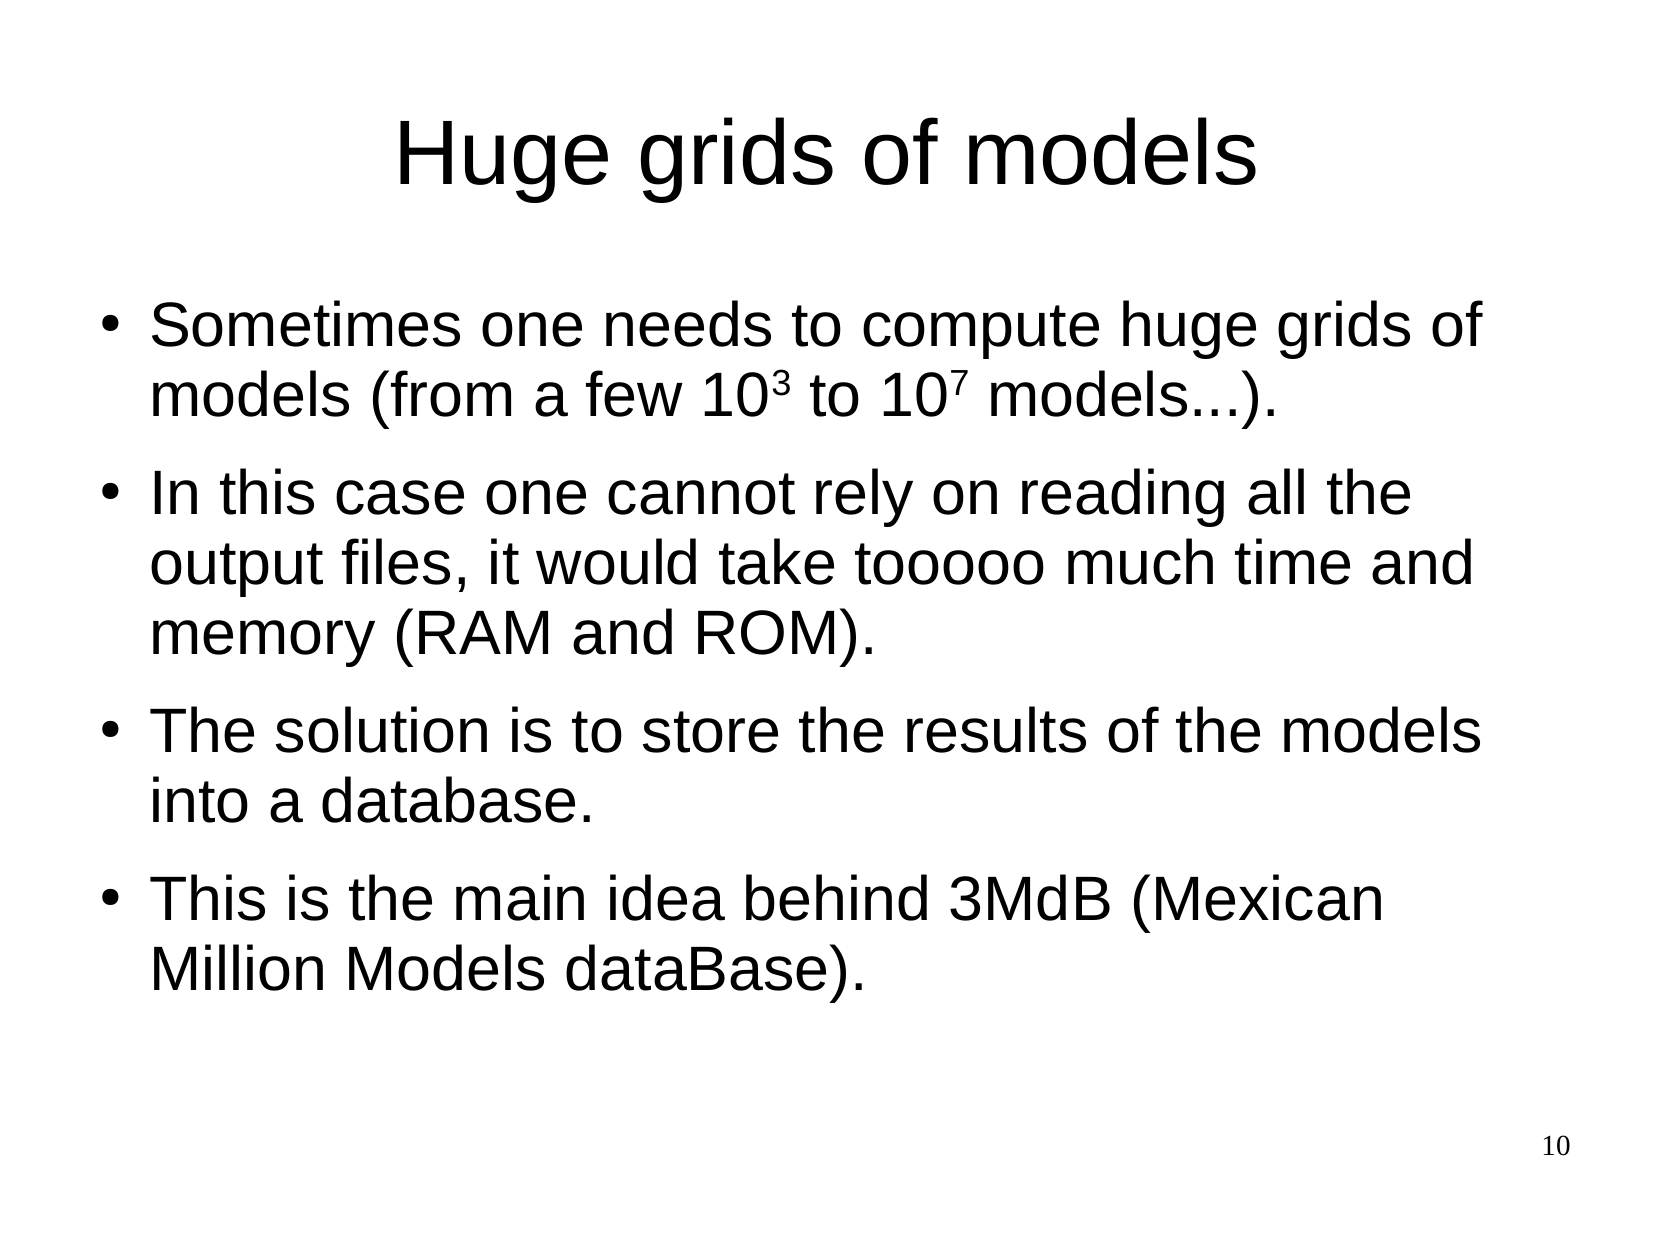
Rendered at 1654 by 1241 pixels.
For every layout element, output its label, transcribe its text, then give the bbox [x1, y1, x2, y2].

title Huge grids of models [82, 49, 1571, 257]
list Sometimes one needs to compute huge grids of models (from a few 103 to 107 models...). In this case one cannot rely on reading all the output files, it would take tooooo much time and memory (RAM and ROM). The solution is to store the results of the models into a database. This is the main idea behind 3MdB (Mexican Million Models dataBase). [82, 290, 1571, 1010]
